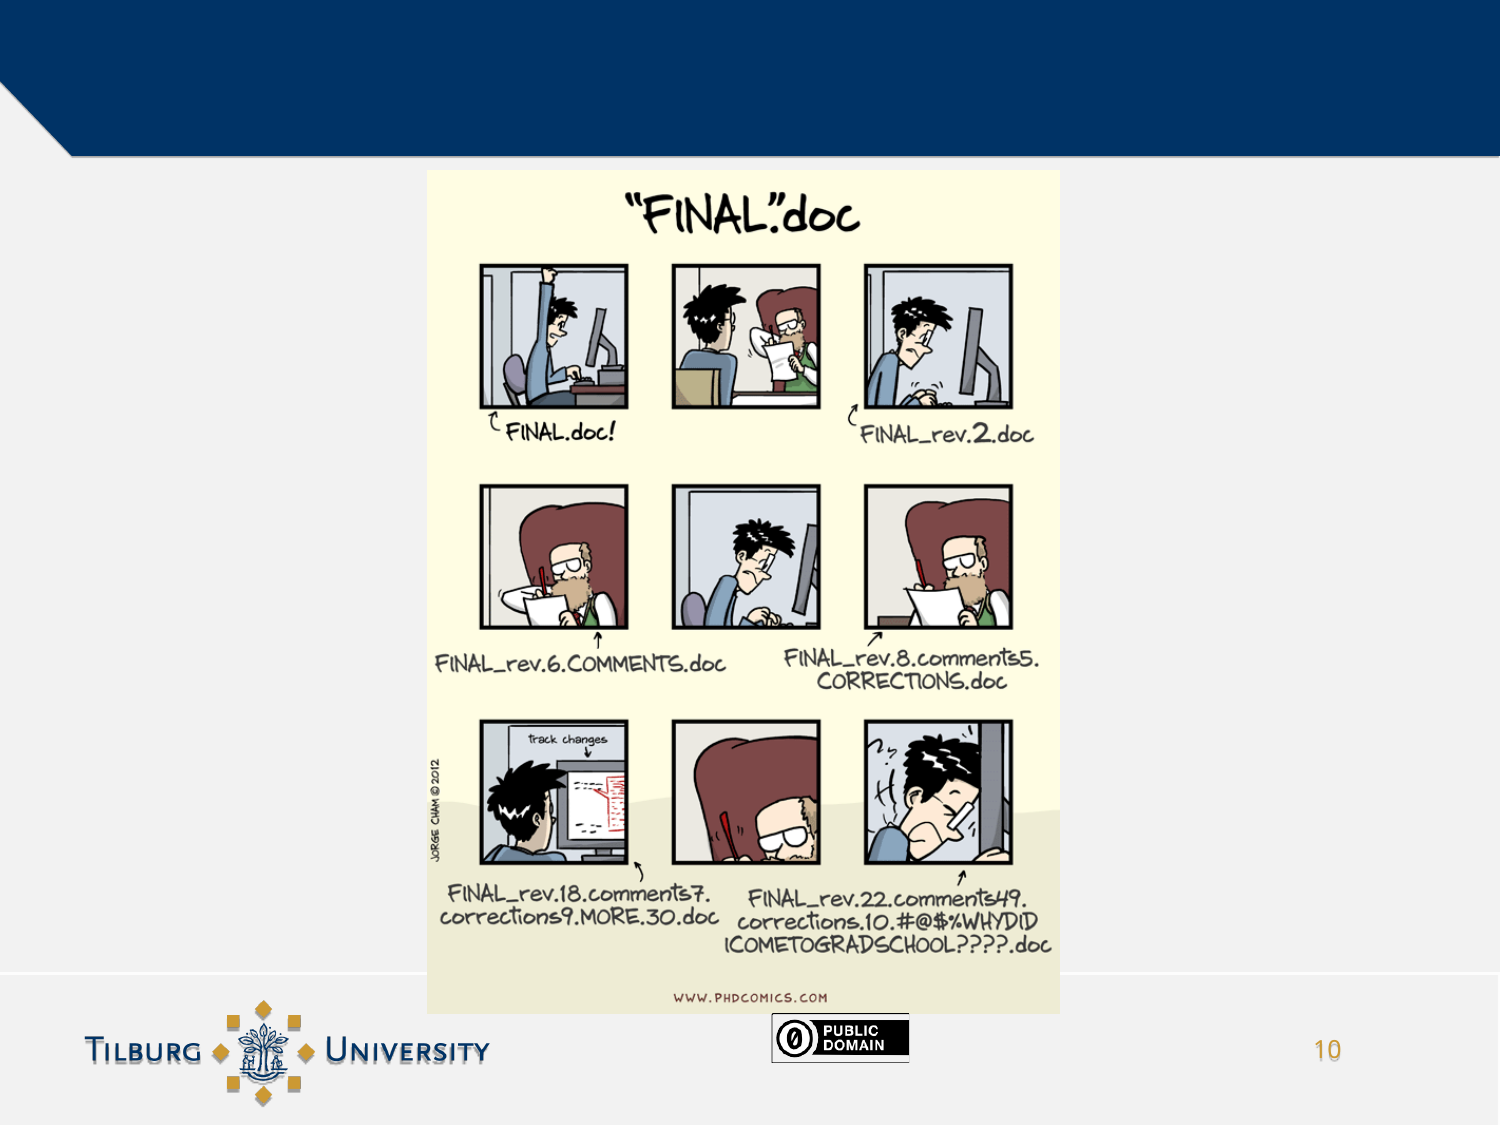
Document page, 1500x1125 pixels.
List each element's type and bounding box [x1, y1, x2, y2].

picture [427, 170, 1060, 1014]
text_box [772, 1014, 909, 1062]
text_box [1298, 1026, 1426, 1087]
